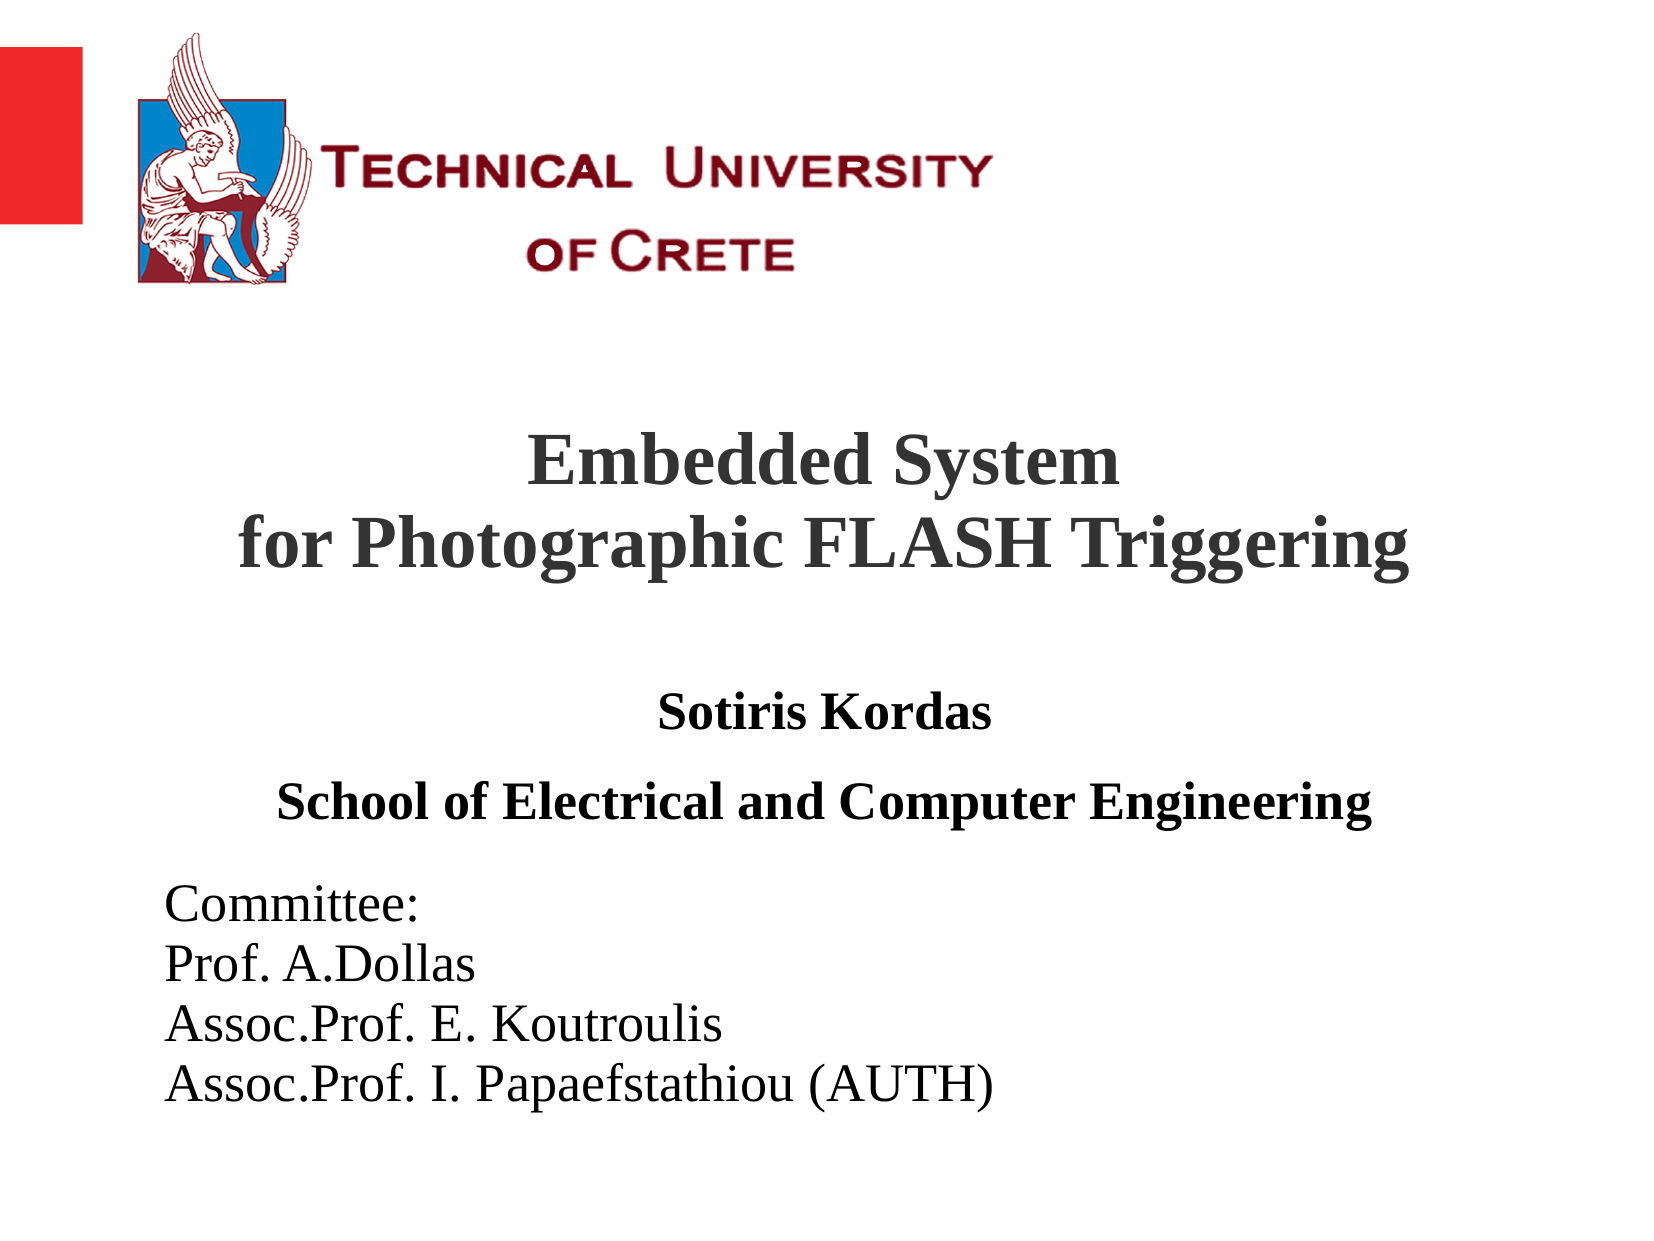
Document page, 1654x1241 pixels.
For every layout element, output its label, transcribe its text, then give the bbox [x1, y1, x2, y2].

picture [120, 29, 1035, 285]
text_box Committee: Prof. A.Dollas Assoc.Prof. E. Koutroulis Assoc.Prof. I. Papaefstathiou (AUTH) [150, 865, 1501, 1121]
subtitle Sotiris Kordas School of Electrical and Computer Engineering [150, 650, 1501, 831]
title Embedded System for Photographic FLASH Triggering [150, 330, 1501, 650]
